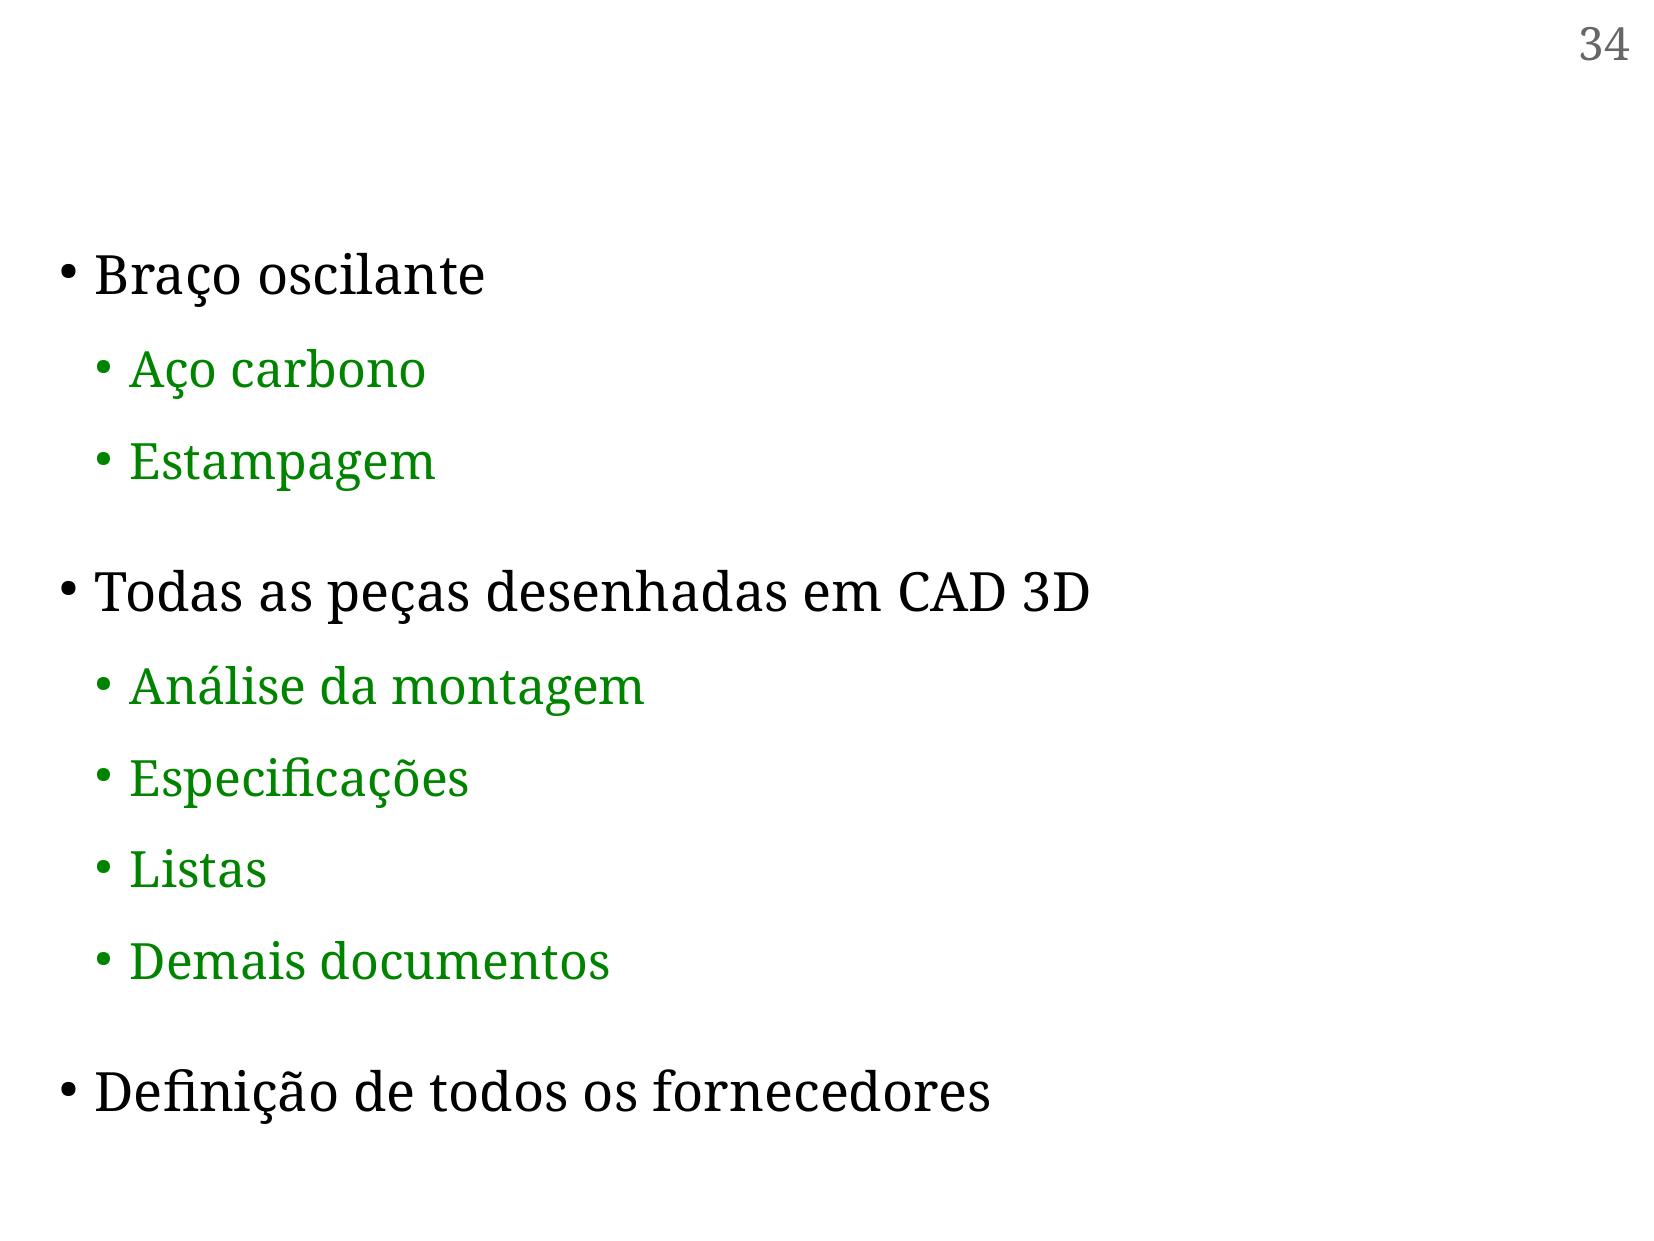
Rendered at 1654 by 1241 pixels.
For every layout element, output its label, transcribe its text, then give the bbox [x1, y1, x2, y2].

list Braço oscilante Aço carbono Estampagem Todas as peças desenhadas em CAD 3D Análise da montagem Especificações Listas Demais documentos Definição de todos os fornecedores [59, 236, 1595, 1211]
